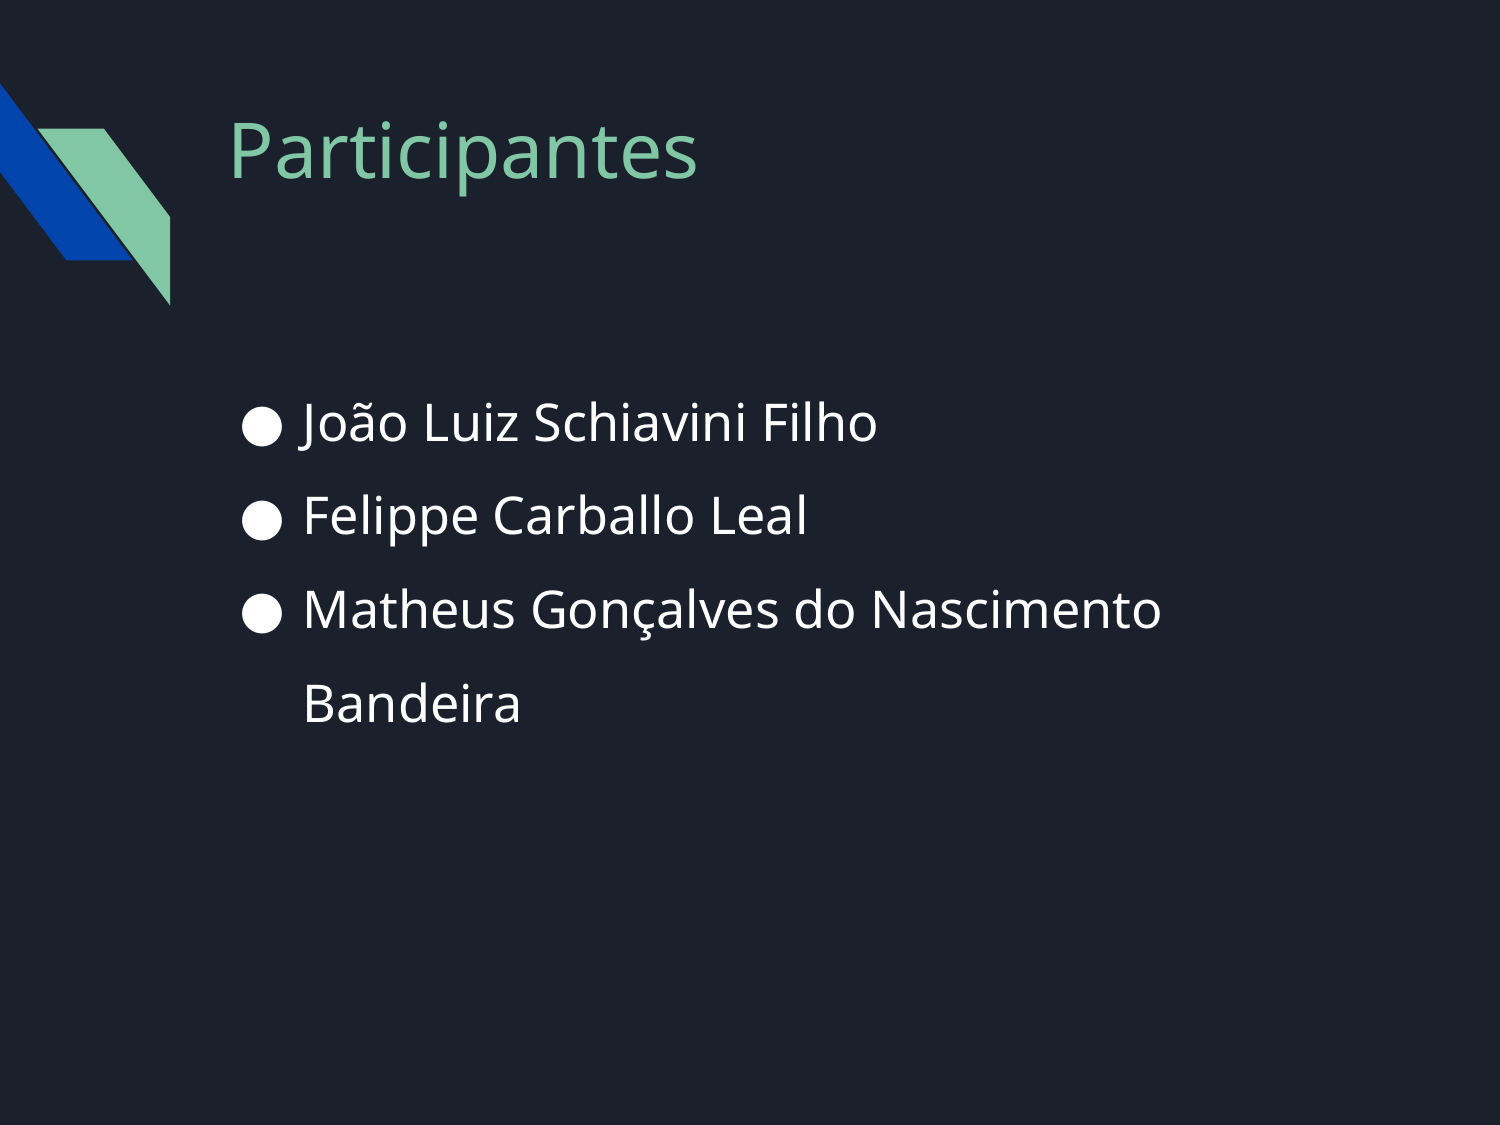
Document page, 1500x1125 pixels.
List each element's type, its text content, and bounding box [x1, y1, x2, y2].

title Participantes [212, 86, 1368, 287]
list João Luiz Schiavini Filho Felippe Carballo Leal Matheus Gonçalves do Nascimento Bandeira [212, 342, 1368, 980]
